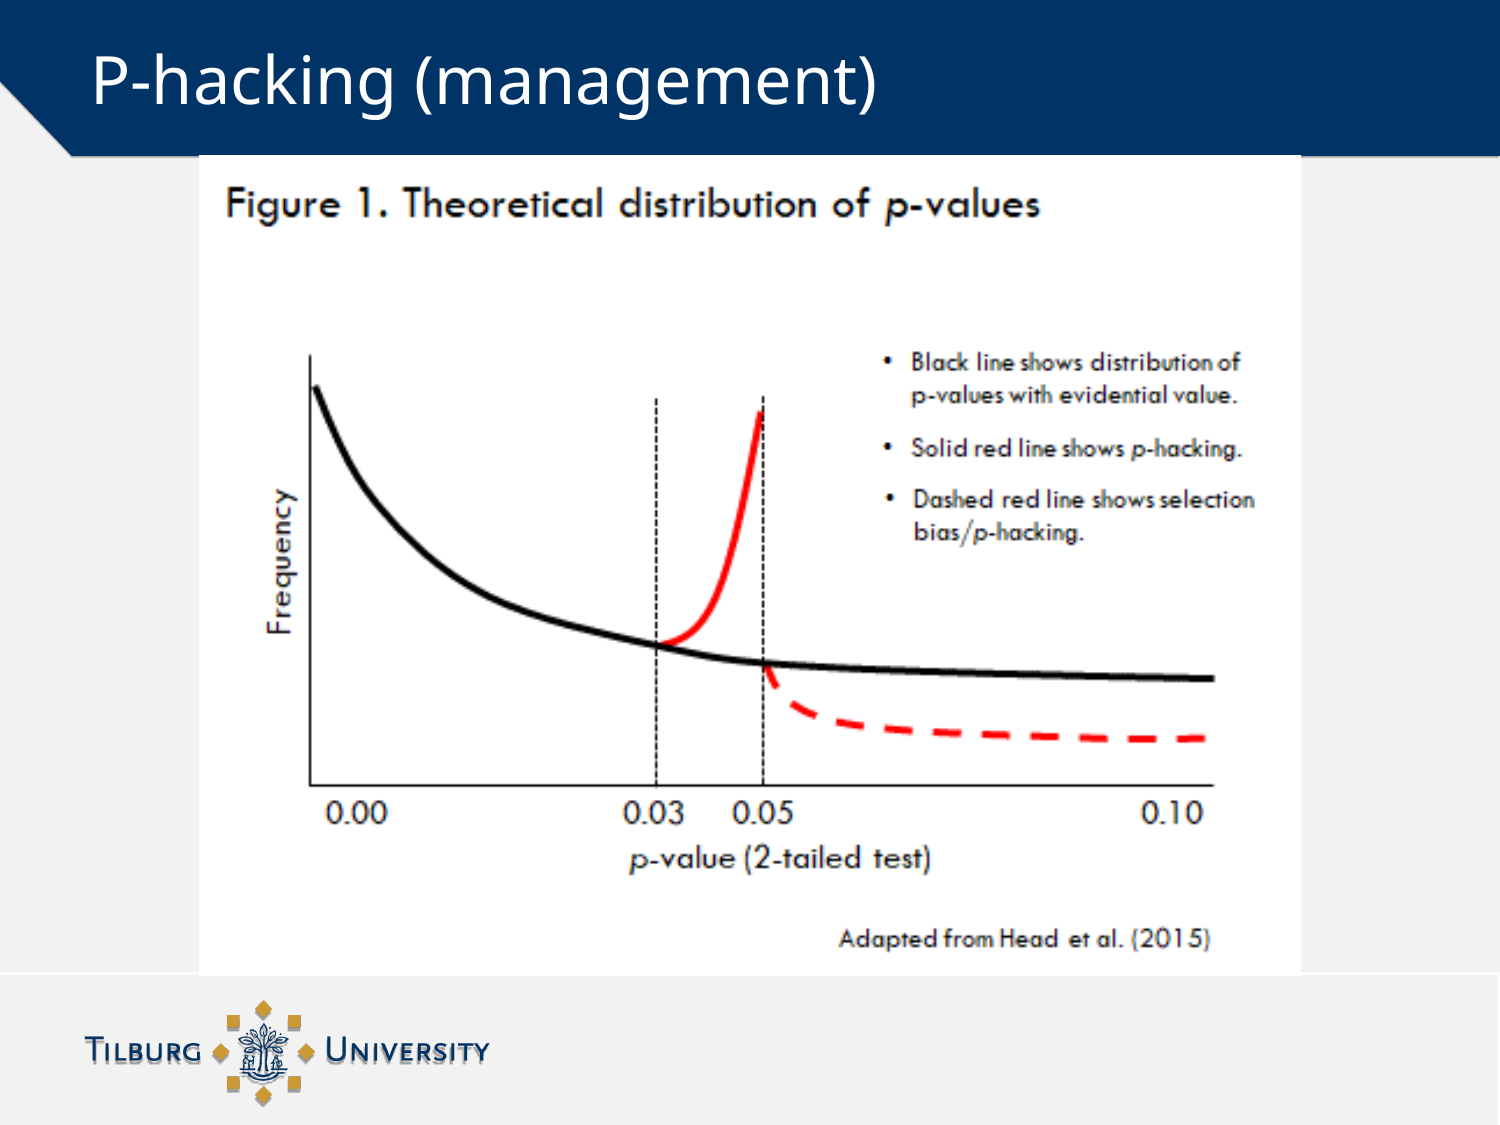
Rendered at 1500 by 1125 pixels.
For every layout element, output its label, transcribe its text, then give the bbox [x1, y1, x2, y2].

picture [198, 155, 1302, 976]
title P-hacking (management) [75, 0, 1476, 156]
